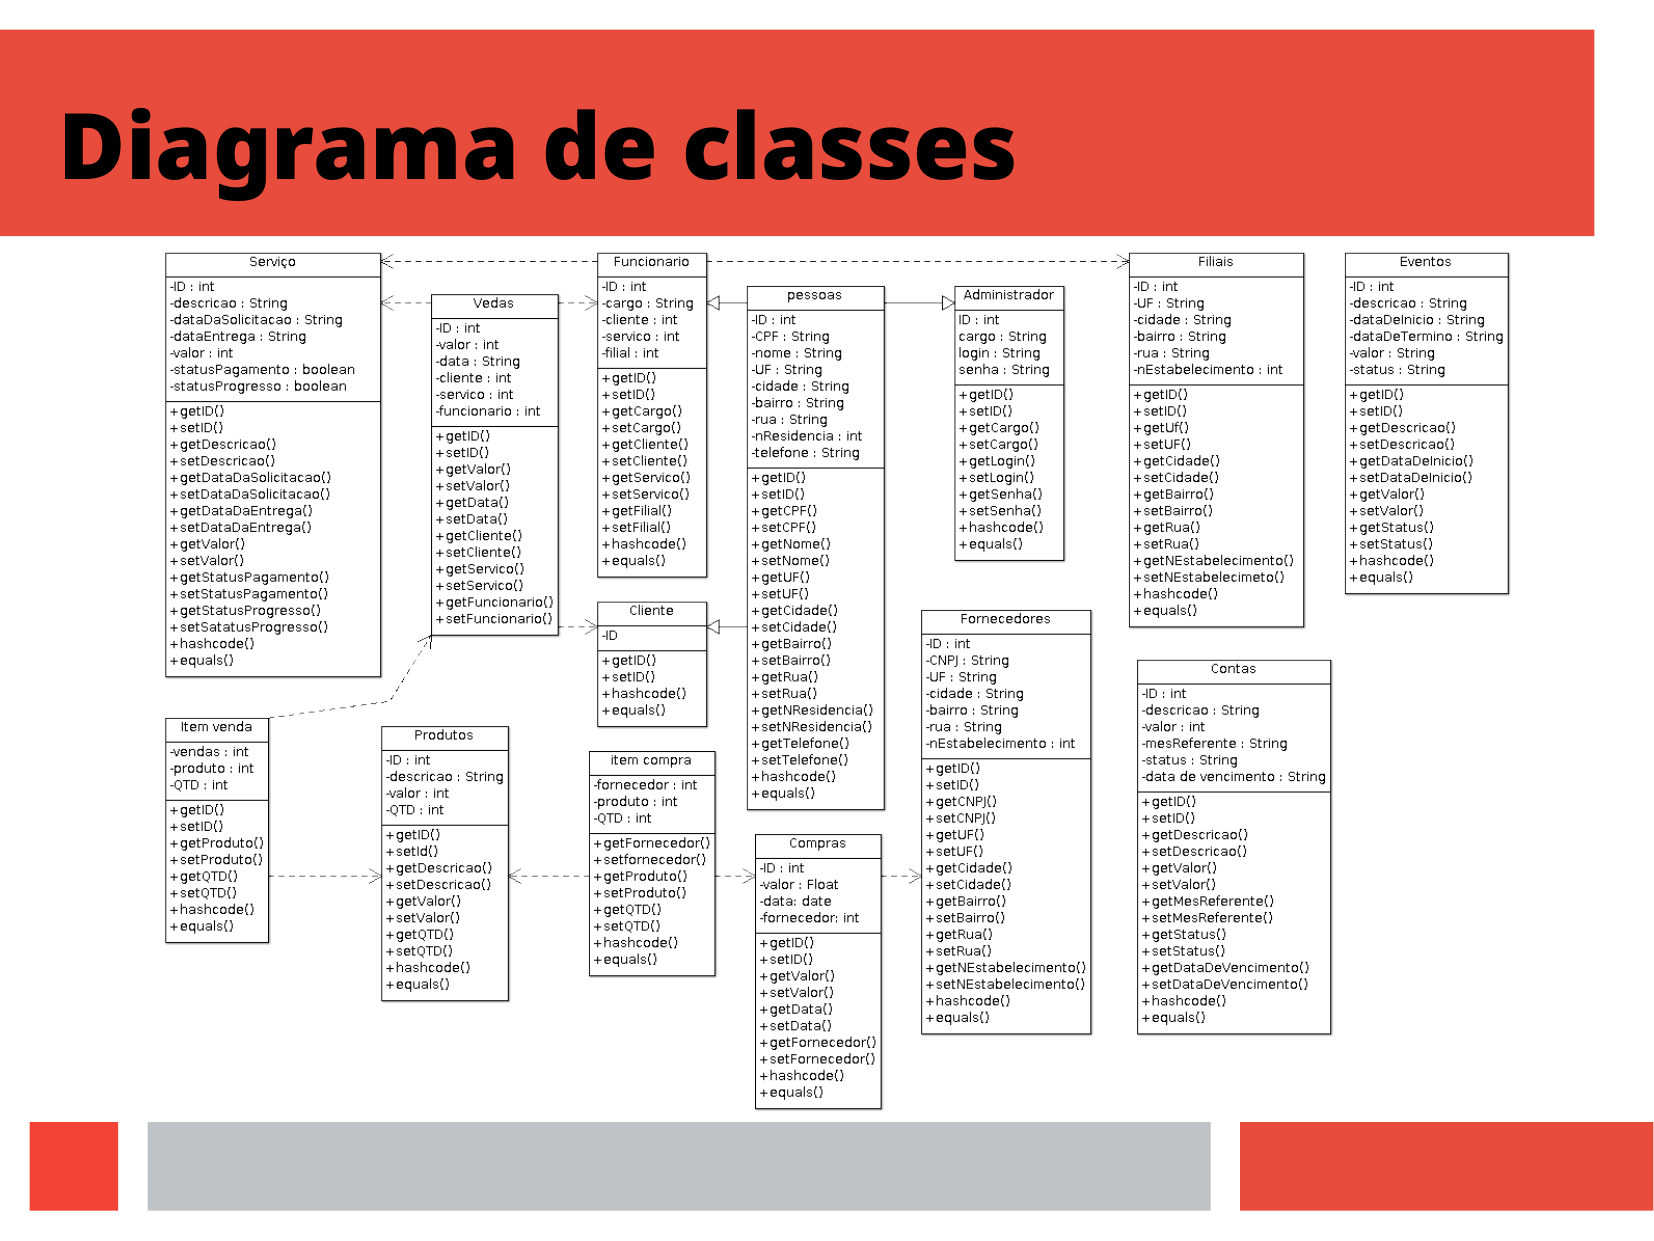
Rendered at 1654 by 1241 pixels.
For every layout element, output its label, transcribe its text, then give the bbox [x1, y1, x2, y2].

title Diagrama de classes [59, 59, 1595, 207]
picture [132, 236, 1541, 1184]
